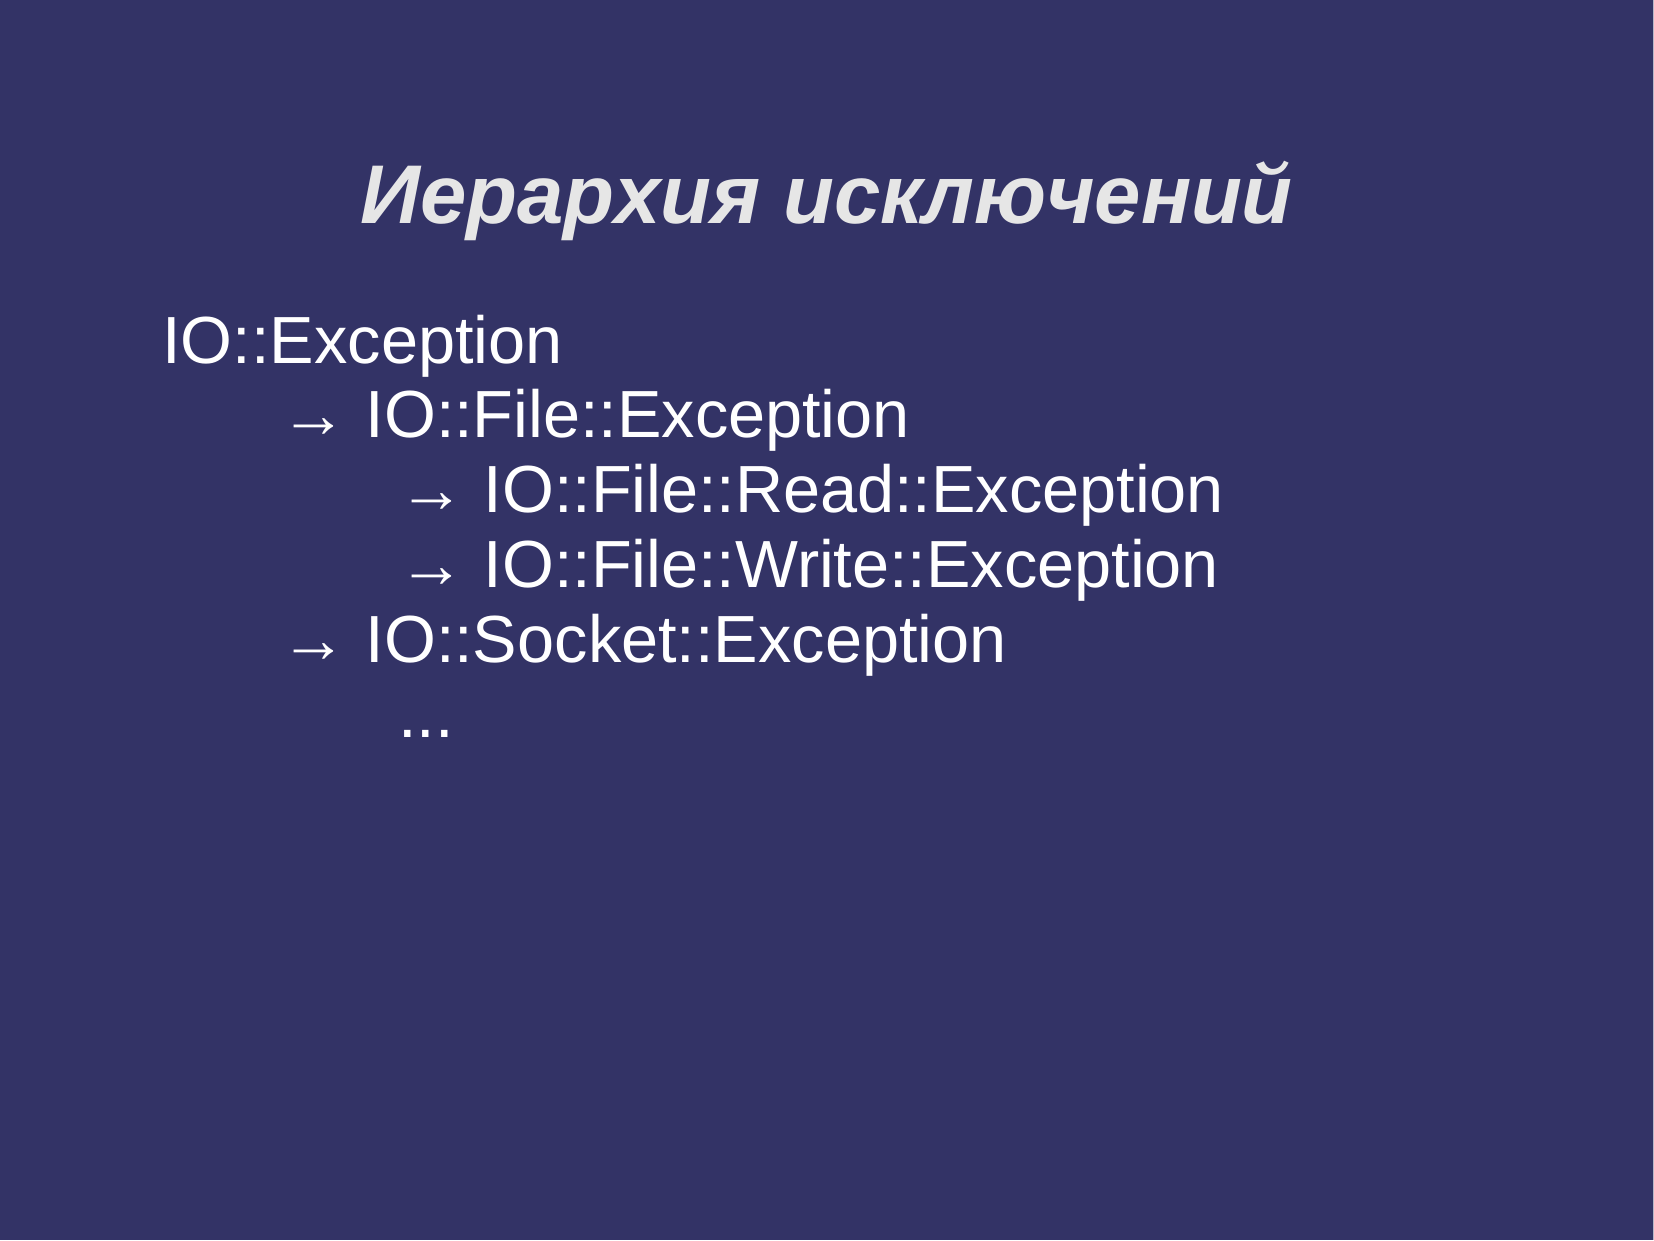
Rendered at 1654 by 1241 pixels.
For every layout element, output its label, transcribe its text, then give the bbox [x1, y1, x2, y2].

text_box IO::Exception → IO::File::Exception → IO::File::Read::Exception → IO::File::Write::Exception → IO::Socket::Exception ... [147, 295, 1595, 759]
title Иерархия исключений [118, 90, 1536, 298]
